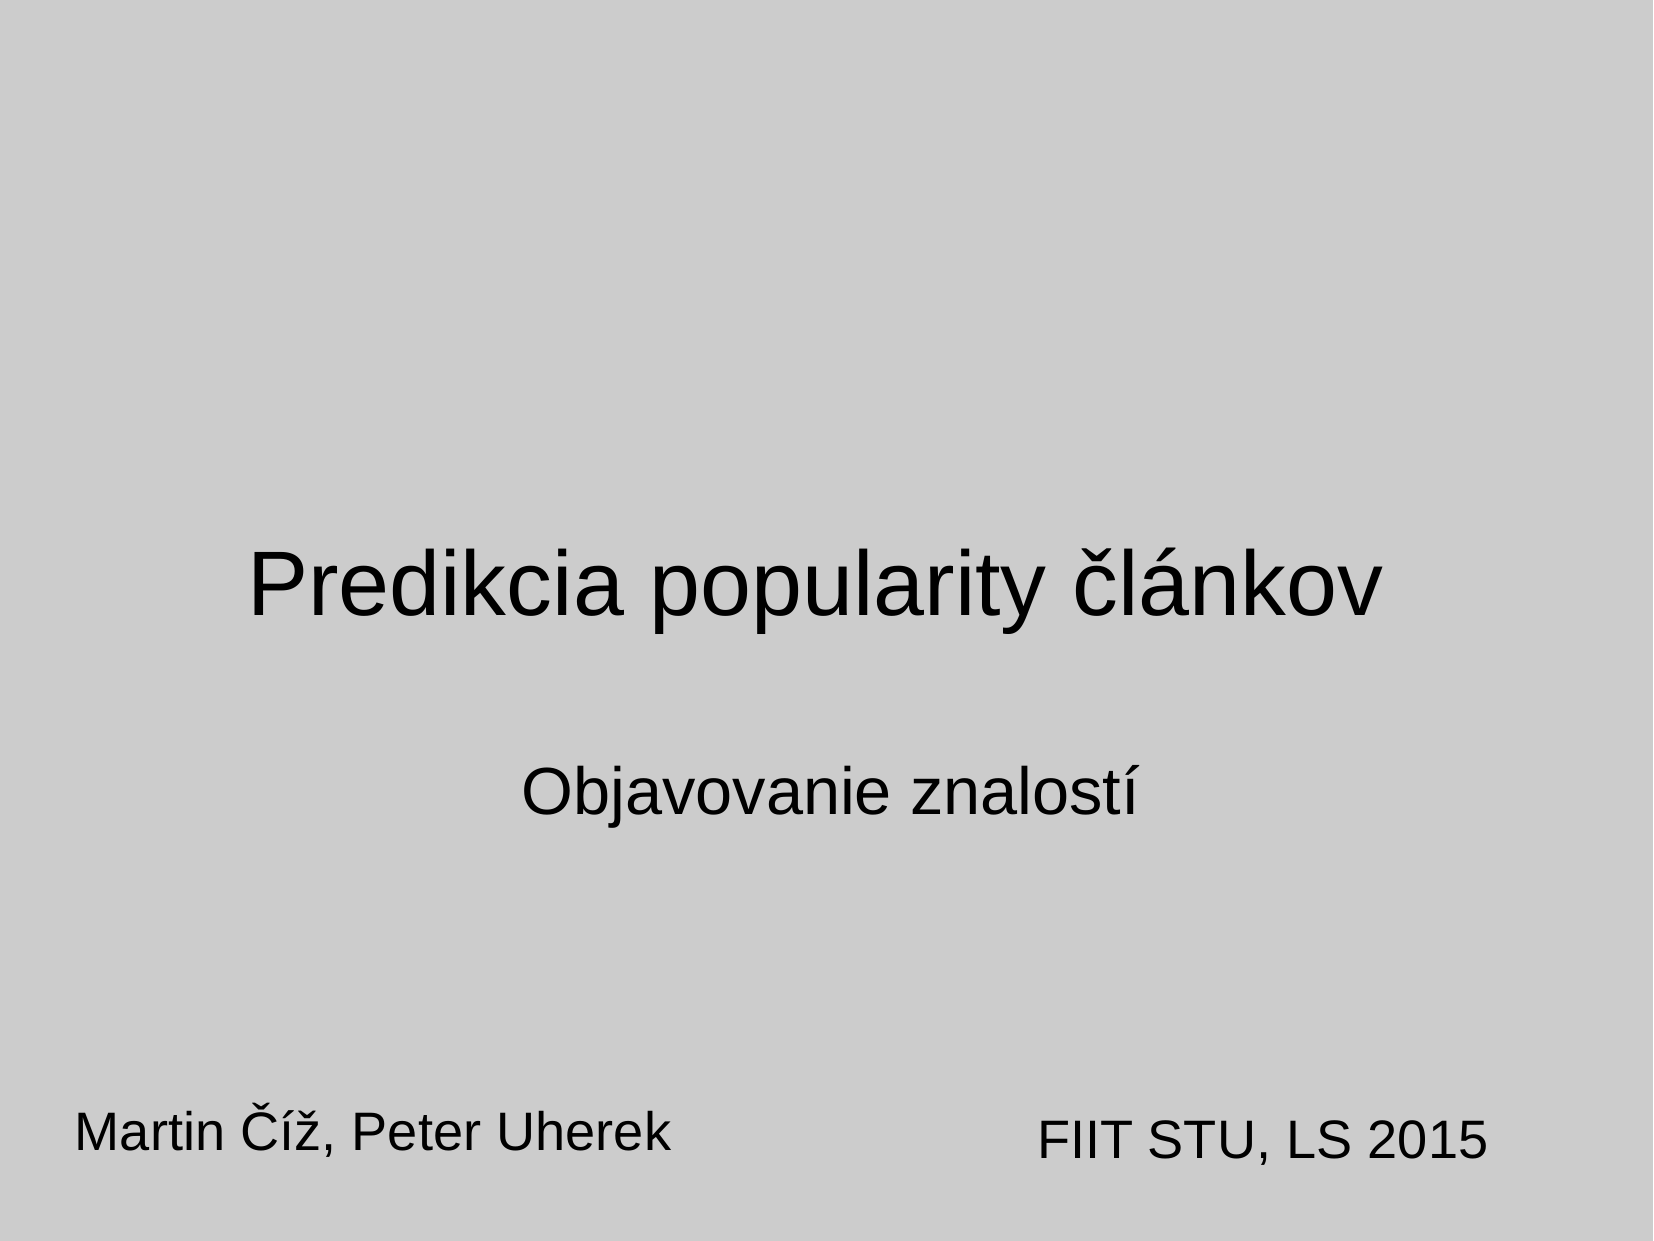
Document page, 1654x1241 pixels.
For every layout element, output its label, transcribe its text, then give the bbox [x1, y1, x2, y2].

text_box [807, 592, 850, 663]
text_box Martin Číž, Peter Uherek [45, 1094, 687, 1171]
text_box FIIT STU, LS 2015 [1007, 1102, 1608, 1211]
title Predikcia popularity článkov [72, 480, 1561, 688]
subtitle Objavovanie znalostí [87, 727, 1576, 856]
